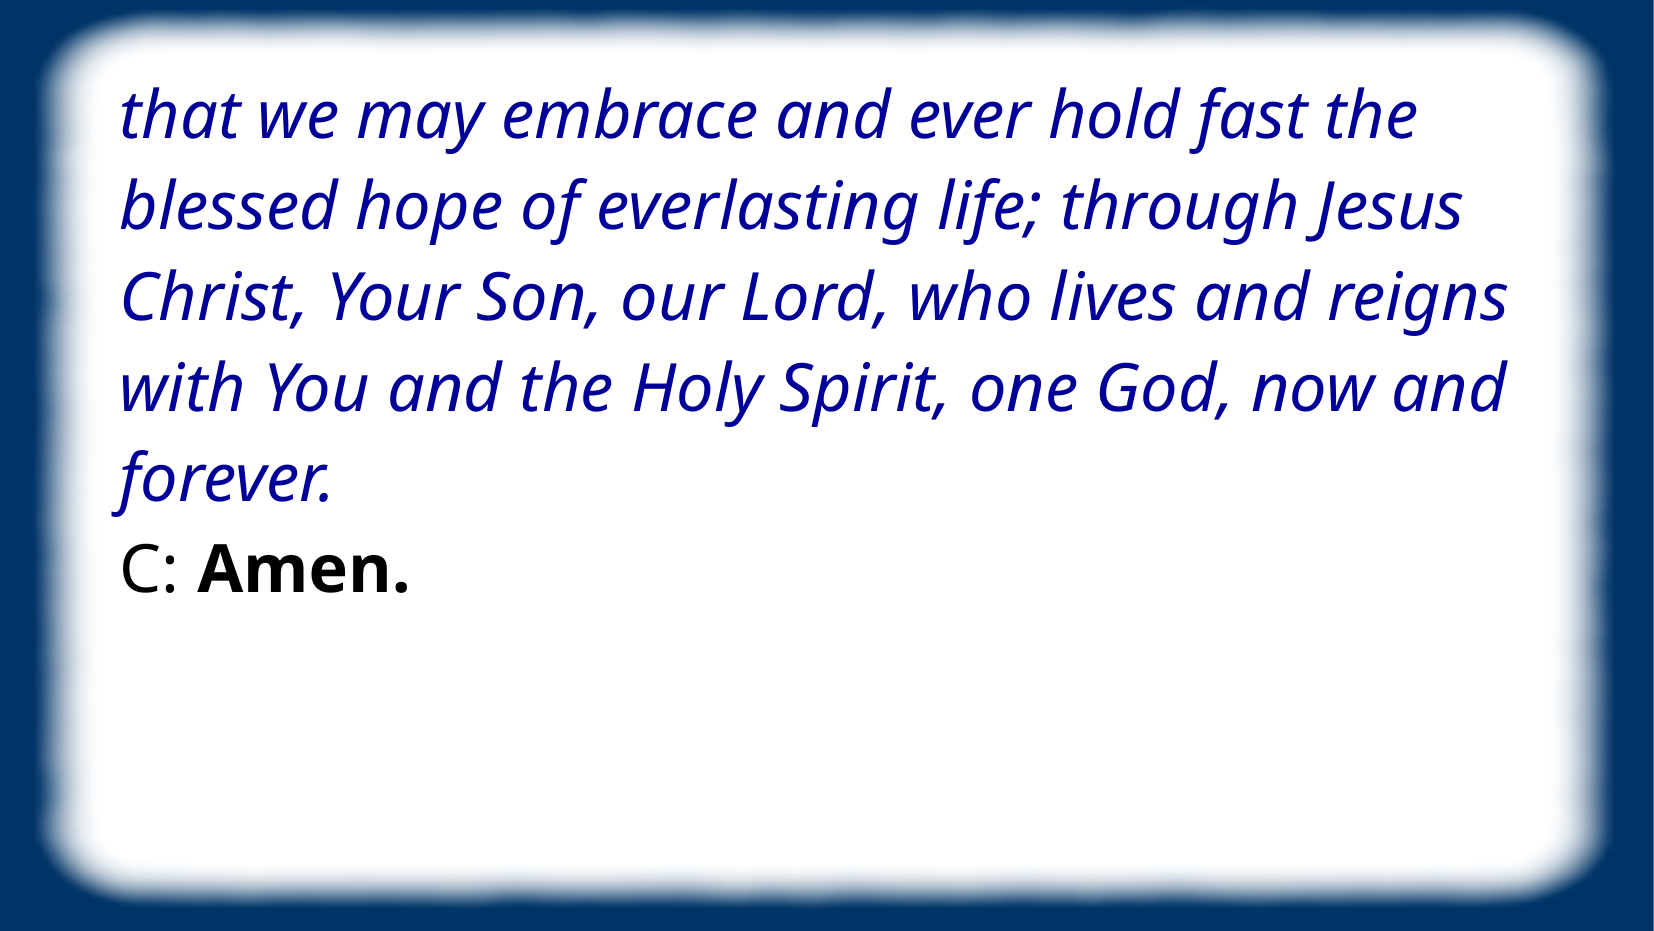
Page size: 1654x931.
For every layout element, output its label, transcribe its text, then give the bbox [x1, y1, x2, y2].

text_box that we may embrace and ever hold fast the blessed hope of everlasting life; through Jesus Christ, Your Son, our Lord, who lives and reigns with You and the Holy Spirit, one God, now and forever. C: Amen. [105, 60, 1531, 608]
picture [0, 0, 1654, 931]
